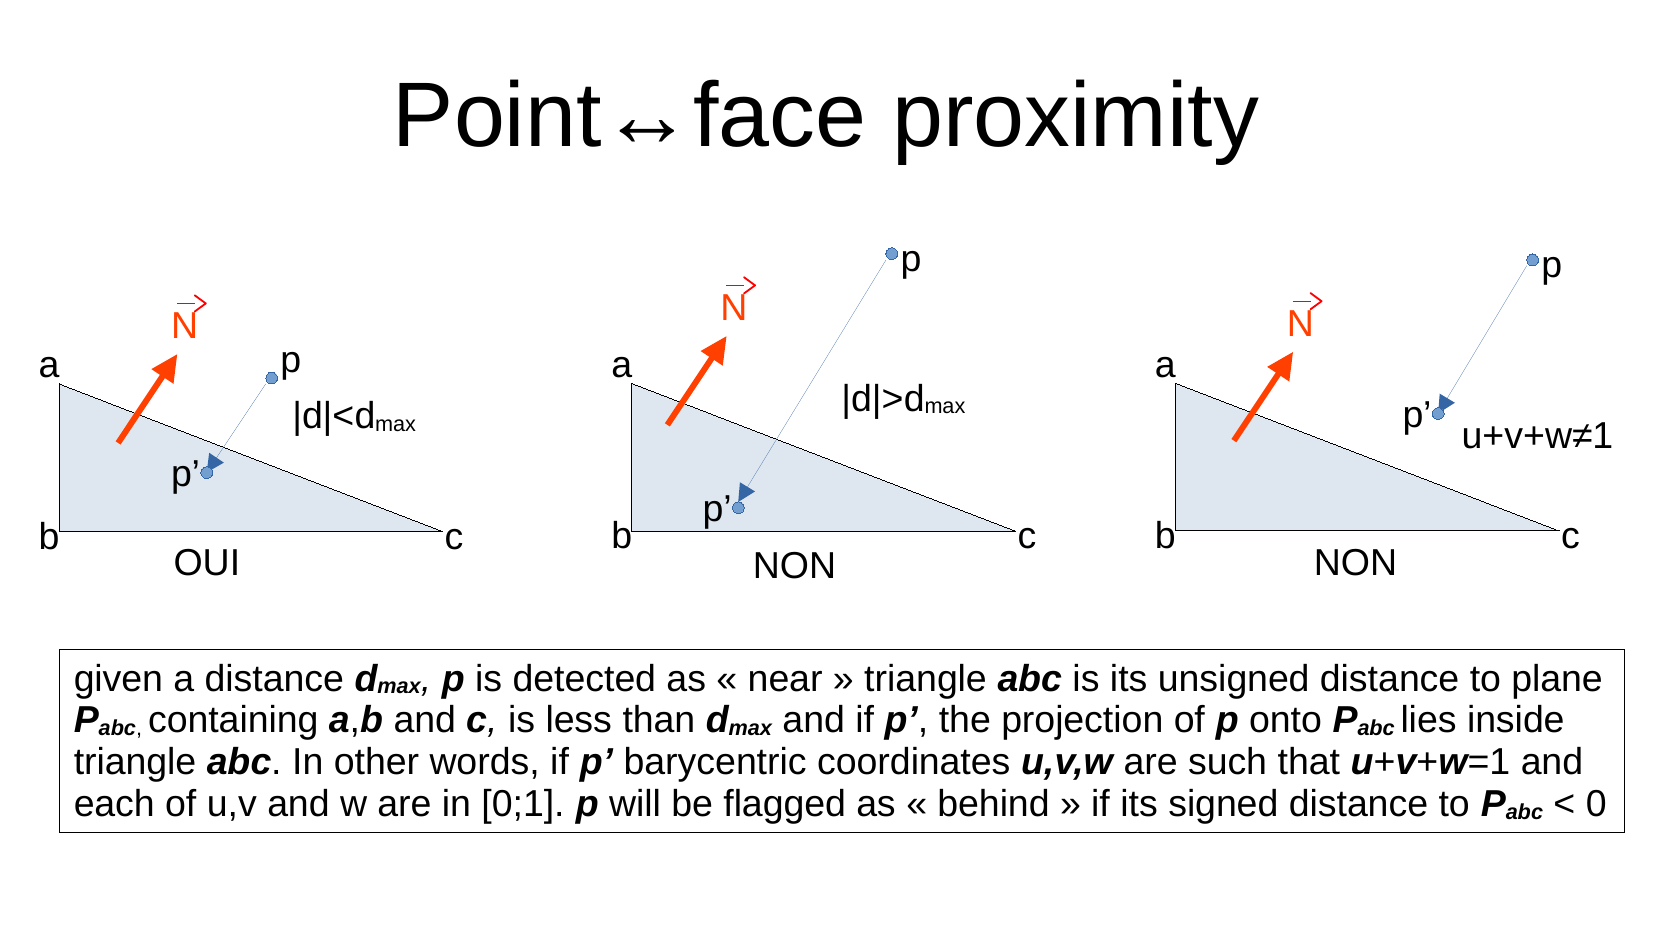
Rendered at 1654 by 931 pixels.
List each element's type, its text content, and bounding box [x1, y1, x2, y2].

text_box p’ [156, 445, 215, 502]
text_box [200, 466, 213, 479]
text_box given a distance dmax, p is detected as « near » triangle abc is its unsigned distance to plane Pabc, containing a,b and c, is less than dmax and if p’, the projection of p onto Pabc lies inside triangle abc. In other words, if p’ barycentric coordinates u,v,w are such that u+v+w=1 and each of u,v and w are in [0;1]. p will be flagged as « behind » if its signed distance to Pabc < 0 [59, 649, 1625, 833]
text_box N [156, 297, 213, 355]
text_box N [1272, 295, 1329, 353]
text_box p [885, 229, 937, 287]
text_box [885, 247, 898, 260]
text_box NON [738, 537, 852, 594]
text_box u+v+w≠1 [1446, 407, 1654, 465]
text_box OUI [158, 533, 255, 591]
text_box p [265, 330, 317, 388]
text_box [1526, 253, 1539, 266]
text_box b [1140, 507, 1191, 564]
text_box c [1002, 507, 1052, 565]
text_box NON [1299, 533, 1413, 591]
text_box b [23, 507, 75, 565]
text_box [59, 389, 429, 532]
text_box a [1139, 335, 1191, 393]
text_box |d|>dmax [826, 369, 1034, 427]
text_box b [596, 507, 648, 565]
text_box [265, 372, 278, 384]
text_box [747, 439, 1002, 532]
text_box |d|<dmax [277, 387, 485, 445]
text_box a [23, 336, 75, 394]
text_box [631, 389, 776, 532]
text_box c [1546, 507, 1595, 564]
text_box p’ [687, 480, 747, 538]
text_box N [705, 279, 763, 337]
title Point↔face proximity [82, 37, 1571, 193]
text_box p’ [1387, 386, 1447, 443]
text_box [732, 501, 745, 514]
text_box [1432, 407, 1445, 420]
text_box p [1526, 236, 1578, 294]
text_box c [429, 507, 479, 565]
text_box [1175, 389, 1546, 531]
text_box a [596, 336, 647, 394]
